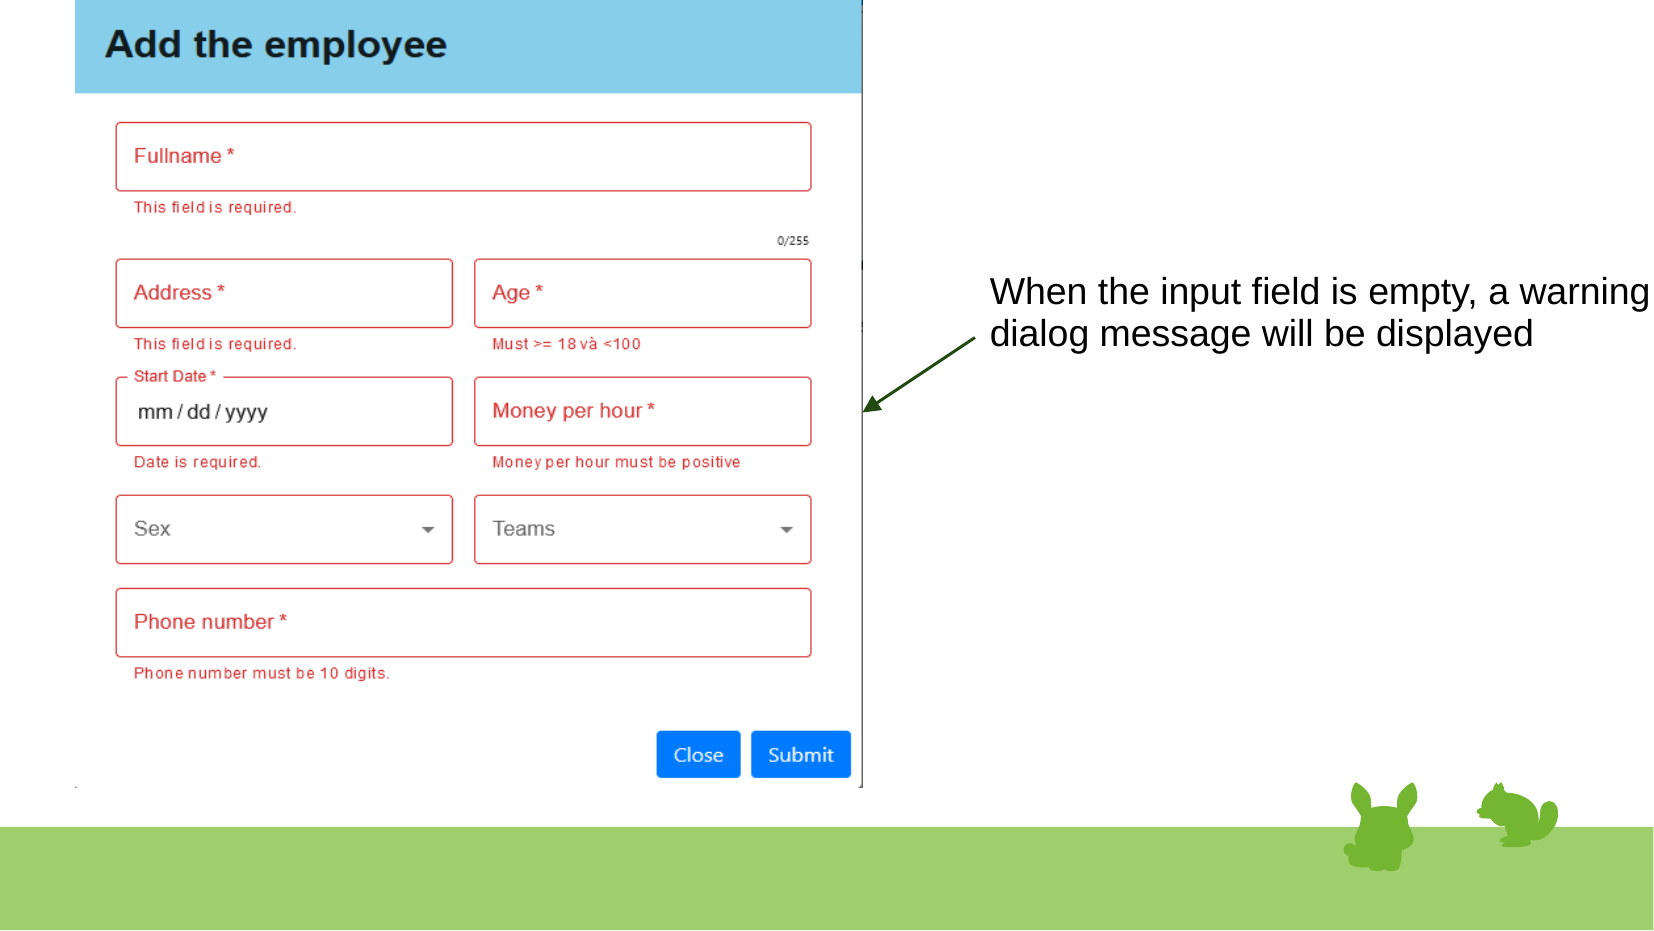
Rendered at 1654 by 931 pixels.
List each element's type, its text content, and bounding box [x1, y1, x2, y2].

text_box When the input field is empty, a warning dialog message will be displayed [975, 262, 1654, 488]
picture [75, 0, 863, 788]
